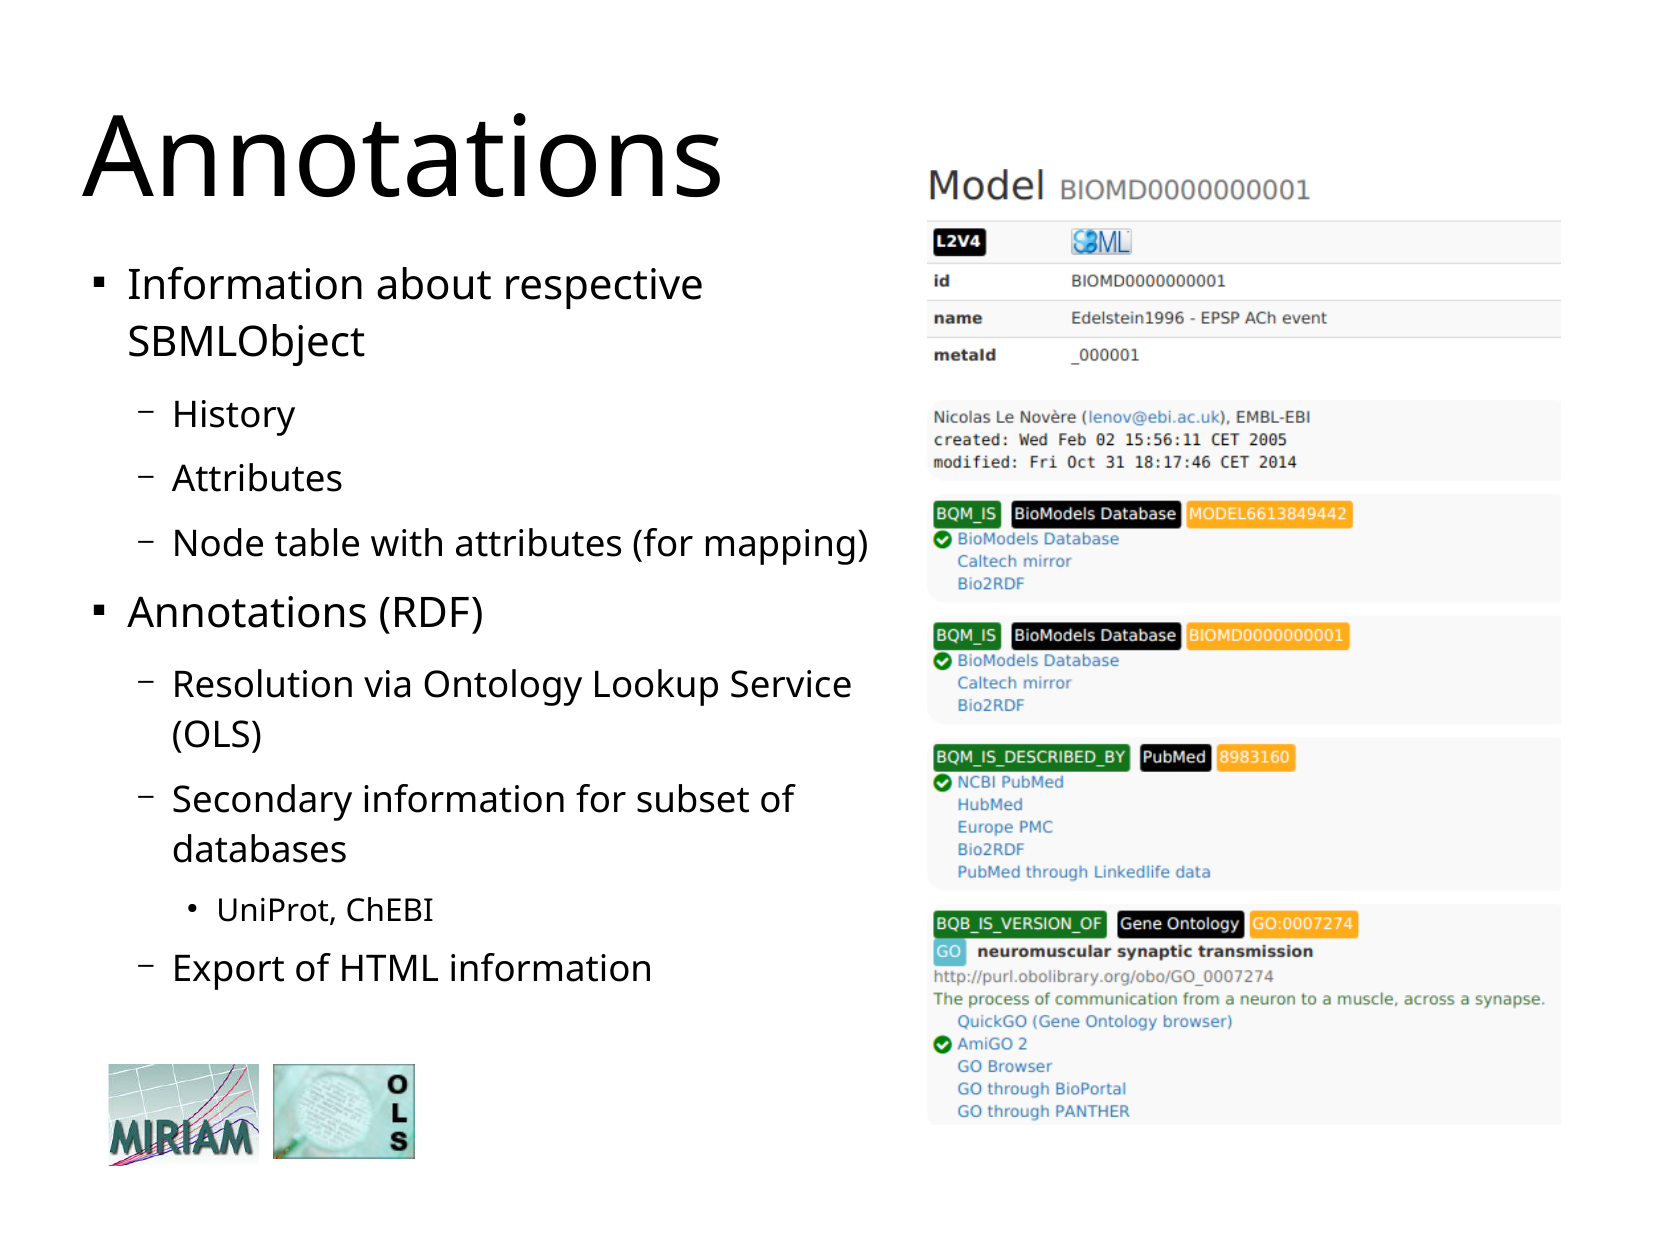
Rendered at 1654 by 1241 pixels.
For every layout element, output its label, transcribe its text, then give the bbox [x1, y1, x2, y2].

title Annotations [82, 49, 1571, 257]
picture [108, 1064, 259, 1166]
picture [927, 169, 1561, 1126]
picture [273, 1064, 415, 1159]
list Information about respective SBMLObject History Attributes Node table with attributes (for mapping) Annotations (RDF) Resolution via Ontology Lookup Service (OLS) Secondary information for subset of databases UniProt, ChEBI Export of HTML information [82, 254, 871, 1021]
